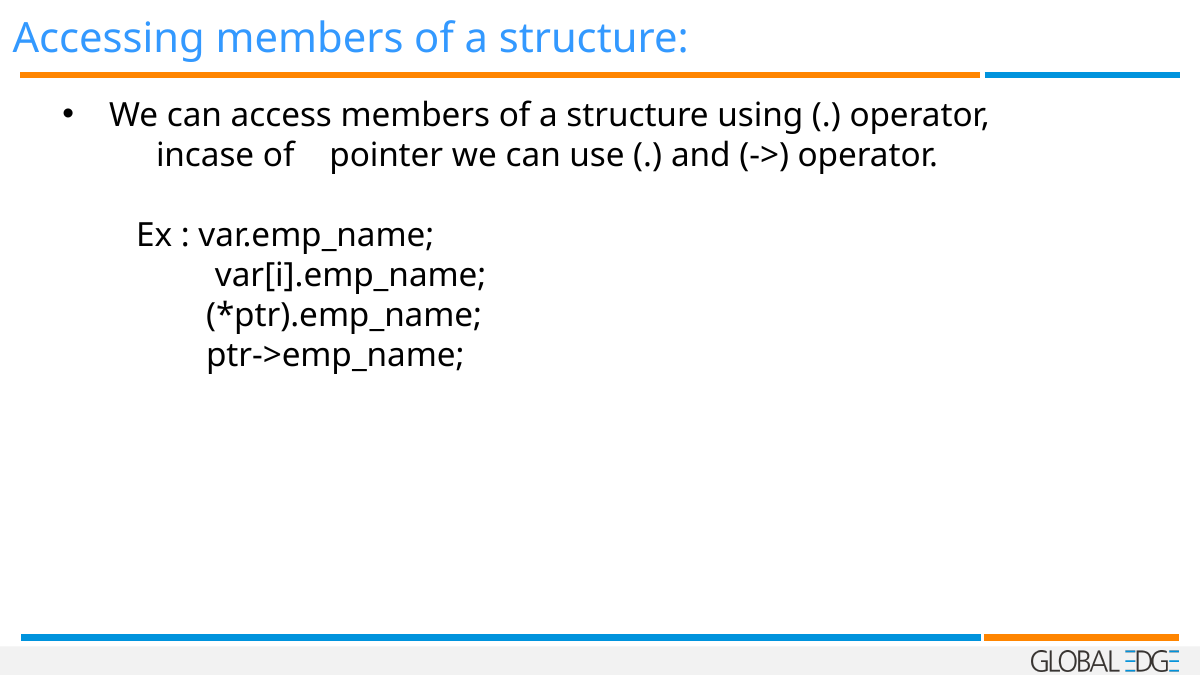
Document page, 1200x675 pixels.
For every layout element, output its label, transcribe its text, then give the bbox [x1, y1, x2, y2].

title Accessing members of a structure: [12, 9, 1088, 63]
text_box We can access members of a structure using (.) operator, incase of pointer we can use (.) and (->) operator. Ex : var.emp_name; var[i].emp_name; (*ptr).emp_name; ptr->emp_name; [47, 85, 1093, 473]
picture [1031, 650, 1179, 672]
